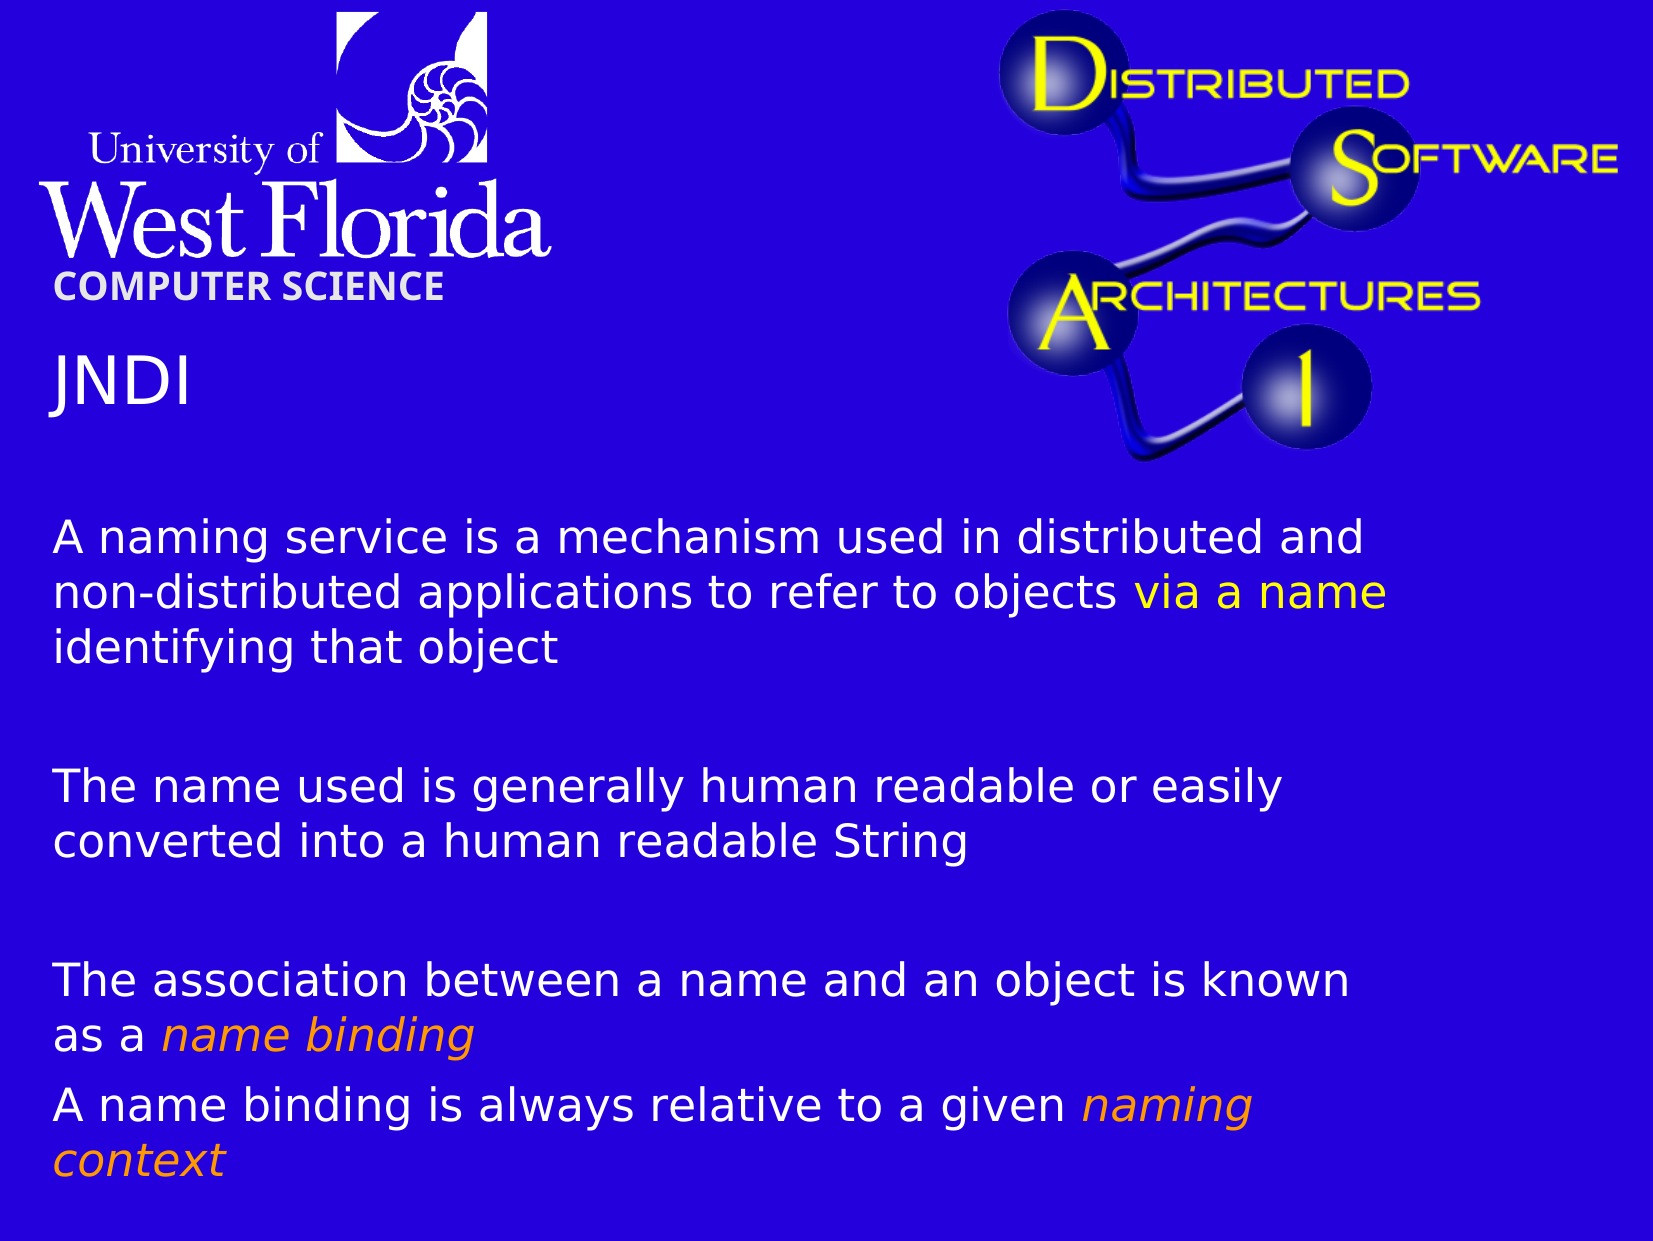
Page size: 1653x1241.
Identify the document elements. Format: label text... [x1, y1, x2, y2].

picture [37, 0, 559, 262]
picture [910, 0, 1653, 506]
text_box COMPUTER SCIENCE [37, 262, 563, 316]
text_box JNDI A naming service is a mechanism used in distributed and non-distributed applications to refer to objects via a name identifying that object The name used is generally human readable or easily converted into a human readable String The association between a name and an object is known as a name binding A name binding is always relative to a given naming context [37, 337, 1426, 1241]
